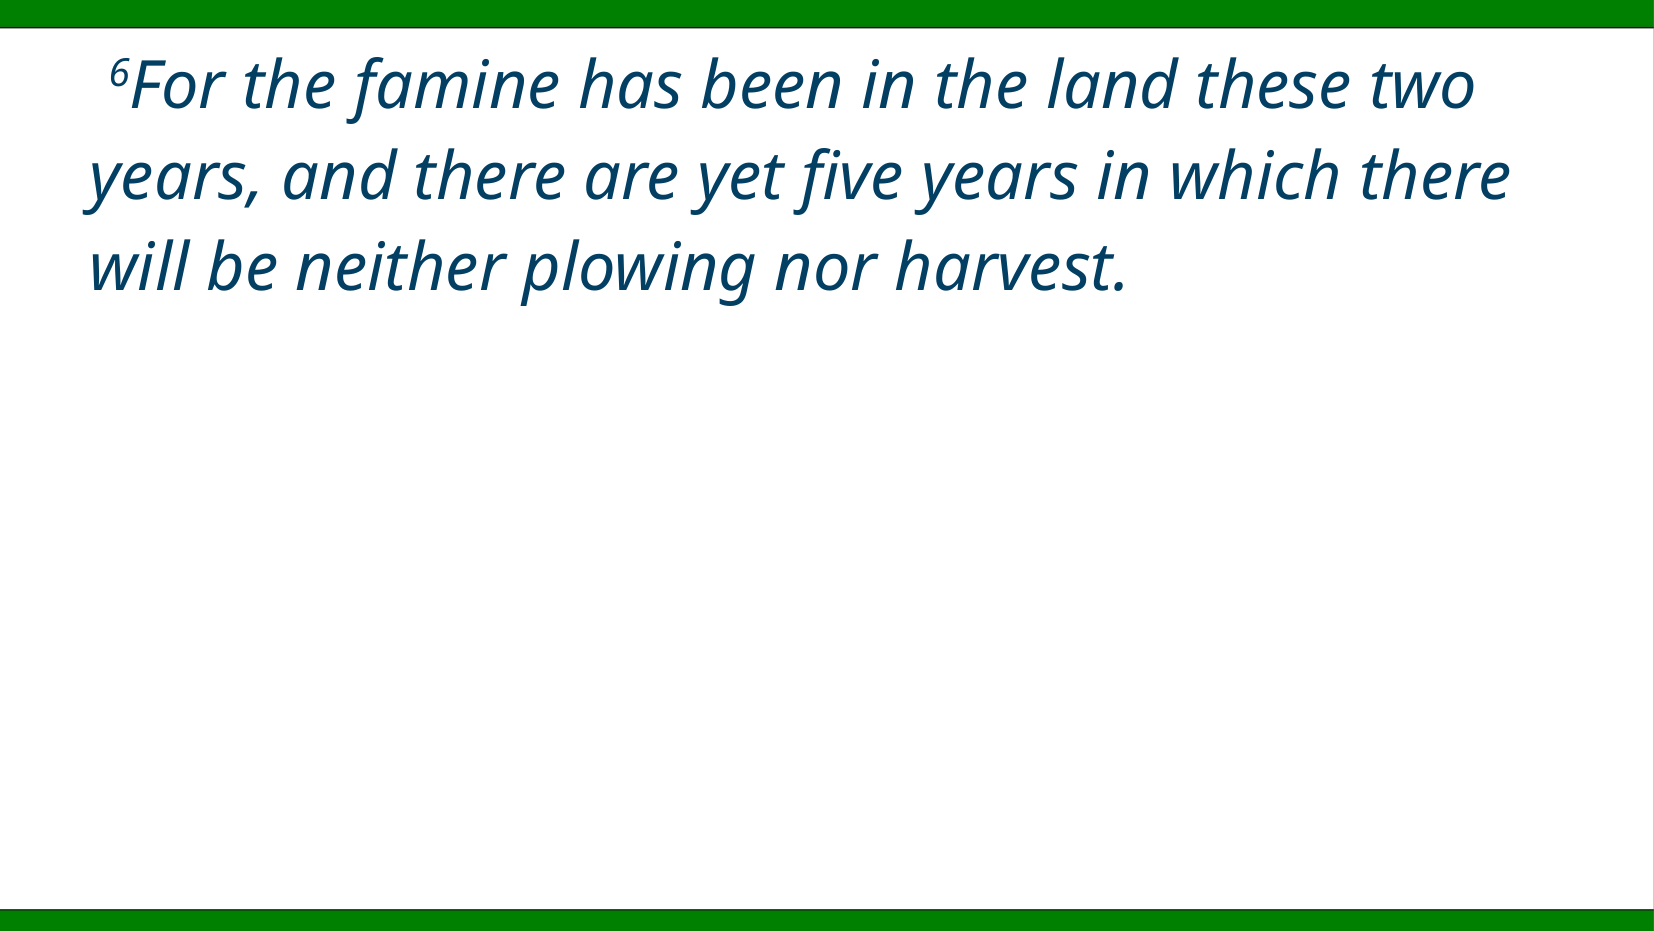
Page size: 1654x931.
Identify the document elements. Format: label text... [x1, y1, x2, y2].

text_box 6For the famine has been in the land these two years, and there are yet five years in which there will be neither plowing nor harvest. [75, 30, 1561, 312]
picture [0, 0, 1654, 931]
